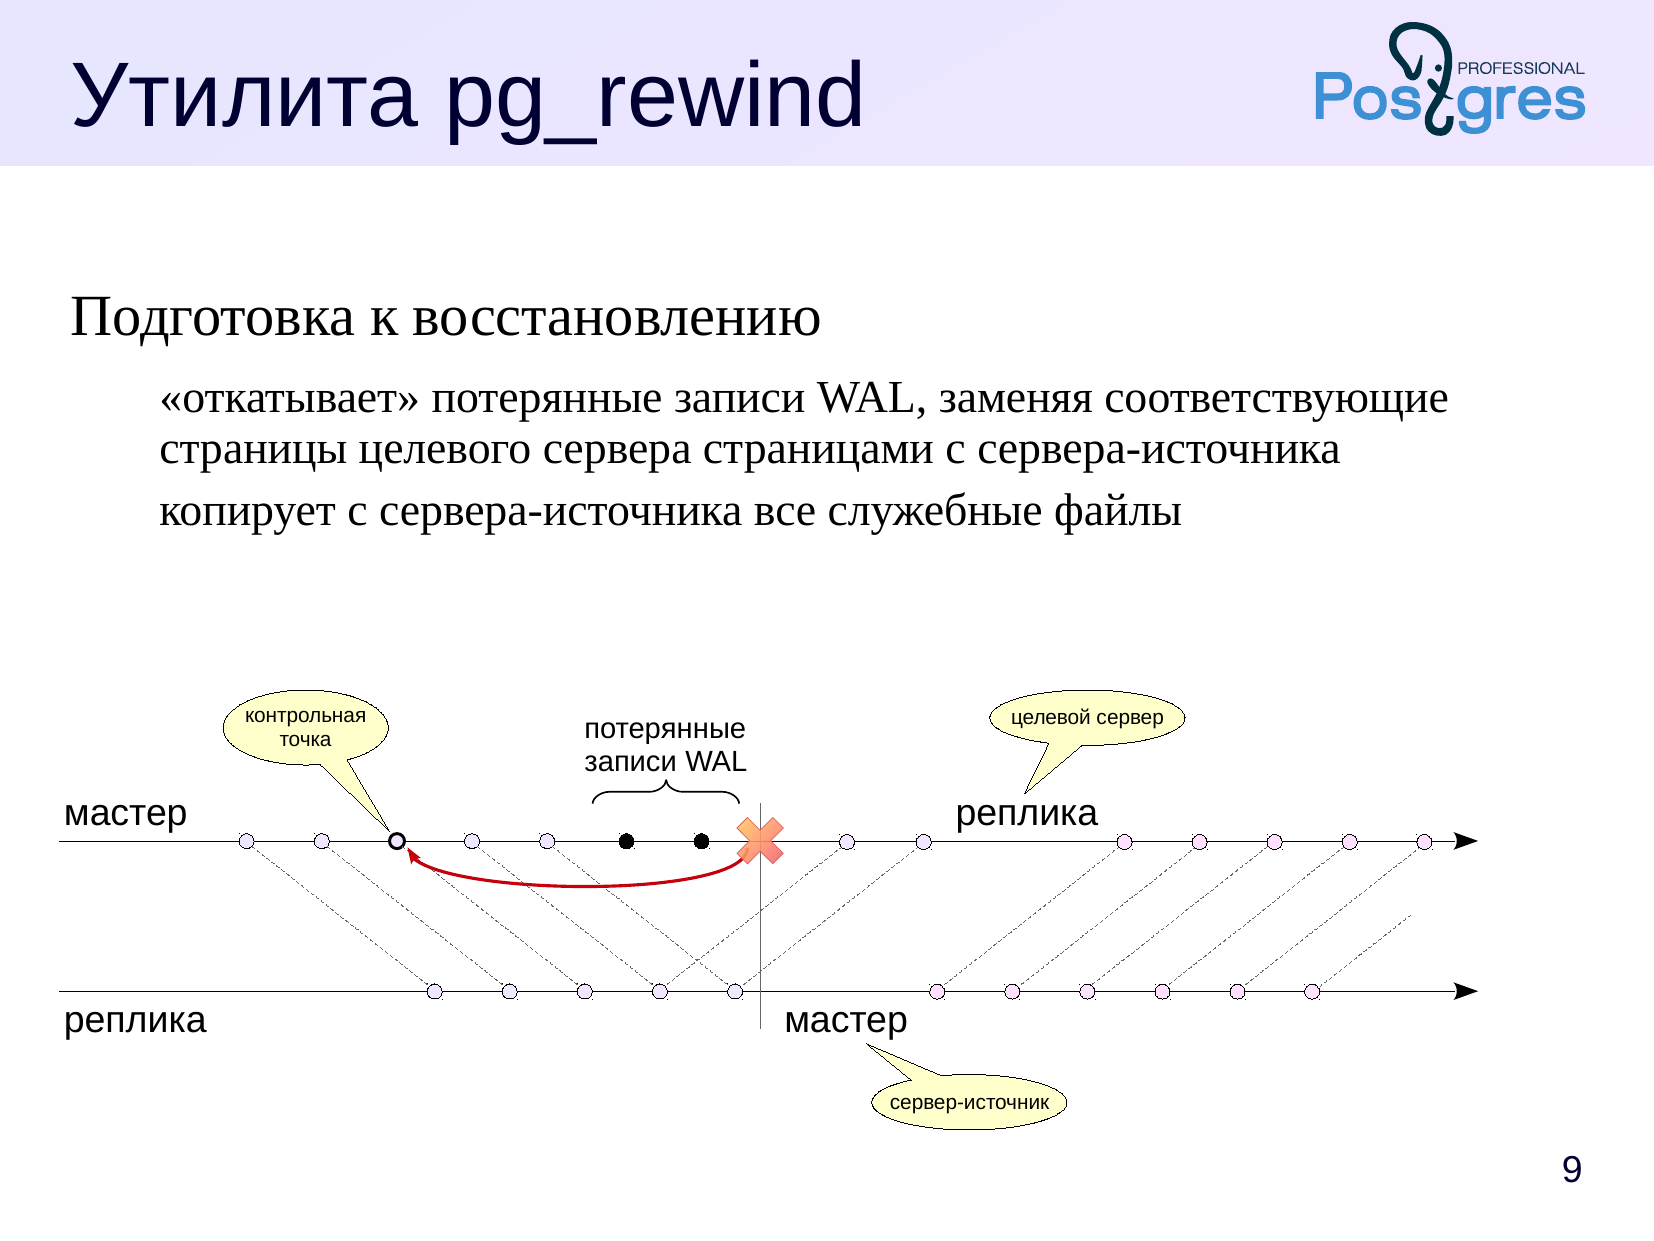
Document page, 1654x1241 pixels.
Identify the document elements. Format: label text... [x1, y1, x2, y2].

text_box [314, 833, 330, 849]
text_box [1004, 984, 1020, 1000]
title Утилита pg_rewind [70, 43, 1241, 147]
text_box [427, 983, 443, 999]
text_box [1230, 984, 1246, 1000]
text_box [464, 833, 480, 849]
text_box [1267, 834, 1283, 850]
text_box [239, 833, 255, 849]
text_box [619, 833, 634, 849]
text_box [1416, 834, 1432, 850]
text_box [502, 983, 518, 999]
text_box целевой сервер [989, 690, 1186, 794]
text_box [539, 833, 555, 849]
text_box [1304, 984, 1320, 1000]
text_box контрольная точка [223, 690, 390, 832]
text_box [1079, 984, 1095, 1000]
text_box [1192, 834, 1208, 850]
text_box [839, 834, 855, 850]
text_box потерянные записи WAL [569, 704, 763, 786]
text_box мастер [49, 784, 203, 842]
text_box [694, 833, 710, 849]
text_box [577, 983, 593, 999]
text_box [727, 983, 743, 999]
text_box мастер [769, 991, 923, 1048]
text_box [389, 833, 405, 849]
text_box [929, 984, 945, 1000]
text_box реплика [940, 784, 1114, 842]
text_box [1117, 834, 1133, 850]
list Подготовка к восстановлению «откатывает» потерянные записи WAL, заменяя соответствующие страницы целевого сервера страницами с сервера-источника копирует с сервера-источника все служебные файлы [70, 283, 1583, 1134]
text_box реплика [49, 991, 222, 1048]
text_box [916, 834, 932, 850]
text_box [652, 983, 668, 999]
picture [719, 800, 801, 881]
text_box [1155, 984, 1170, 1000]
text_box [1342, 834, 1358, 850]
text_box сервер-источник [866, 1043, 1067, 1130]
